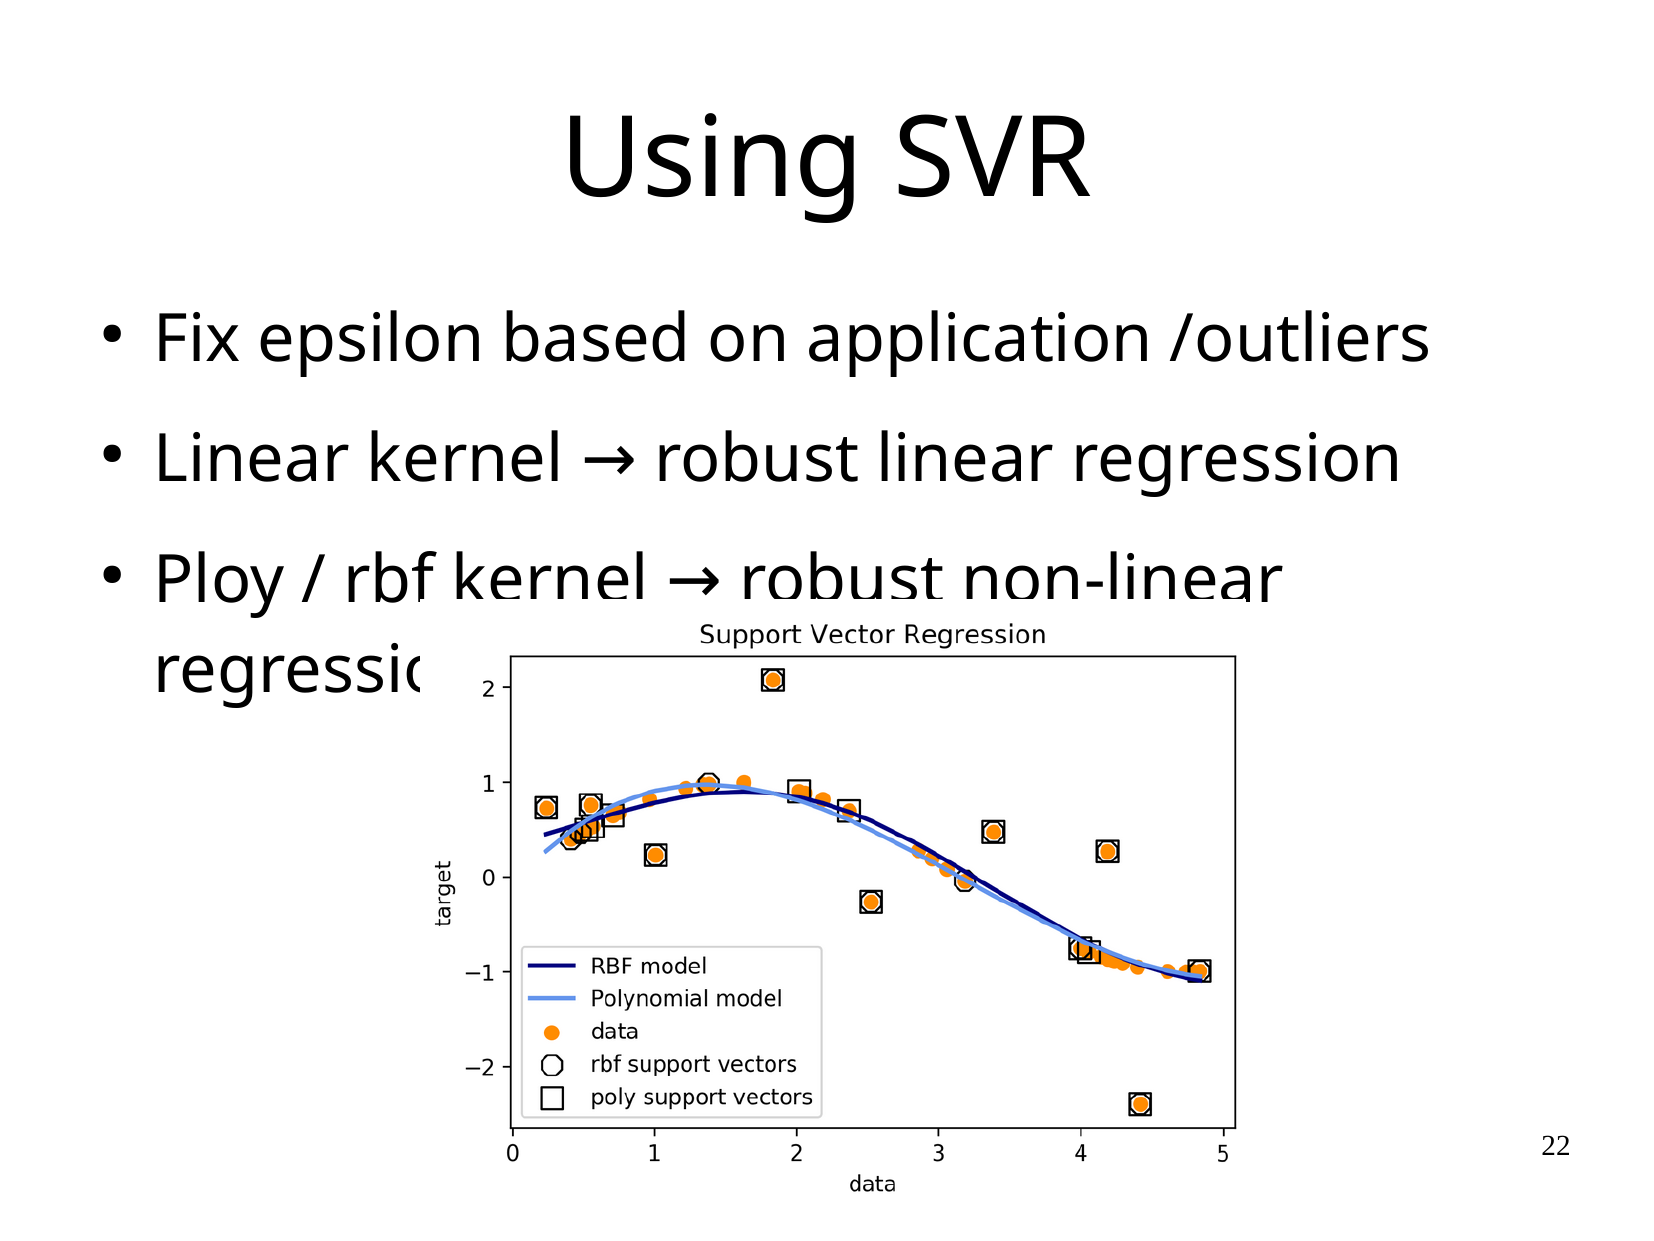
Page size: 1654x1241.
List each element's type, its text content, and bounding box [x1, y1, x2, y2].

picture [420, 599, 1246, 1206]
title Using SVR [82, 49, 1571, 257]
list Fix epsilon based on application /outliers Linear kernel → robust linear regression Ploy / rbf kernel → robust non-linear regression [82, 290, 1571, 1010]
